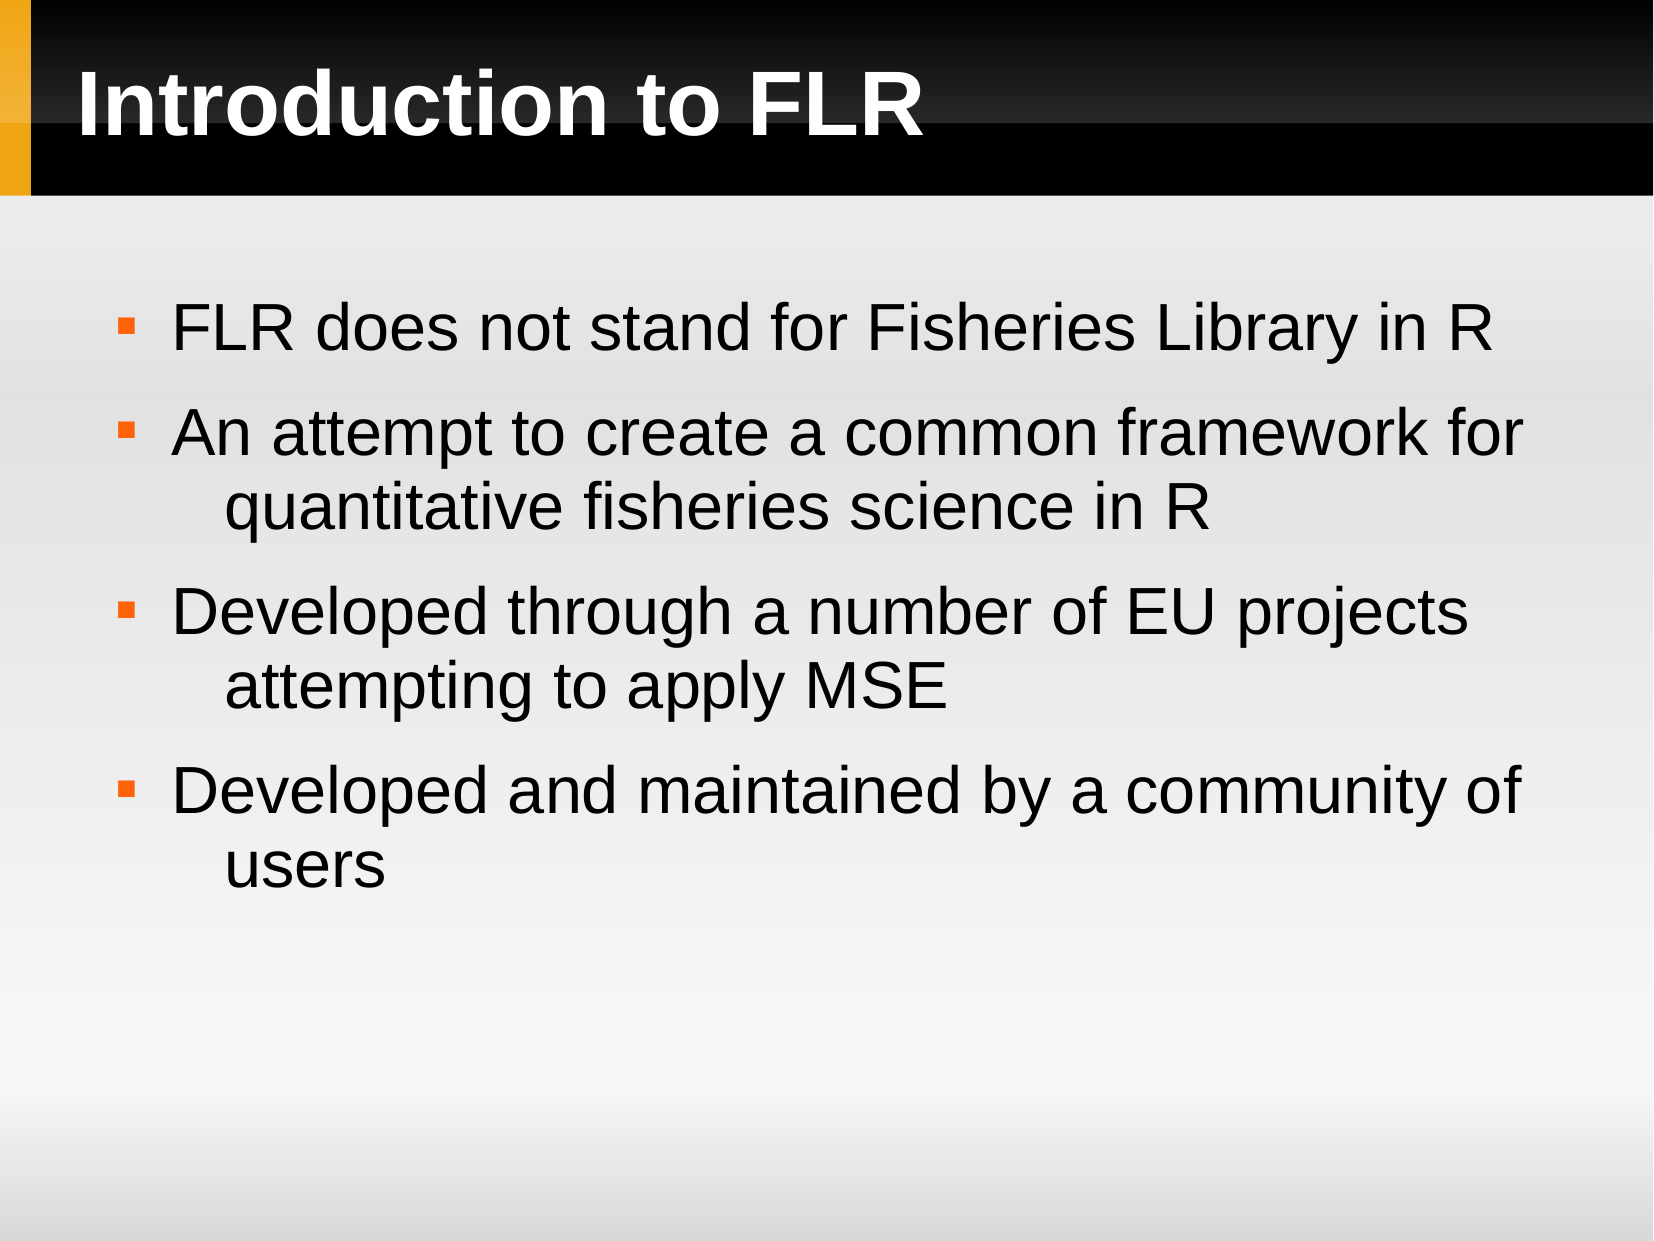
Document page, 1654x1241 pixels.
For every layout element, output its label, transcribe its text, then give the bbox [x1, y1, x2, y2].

picture [0, 0, 1654, 1241]
list FLR does not stand for Fisheries Library in R An attempt to create a common framework for quantitative fisheries science in R Developed through a number of EU projects attempting to apply MSE Developed and maintained by a community of users [82, 290, 1571, 1109]
title Introduction to FLR [76, 0, 1565, 208]
